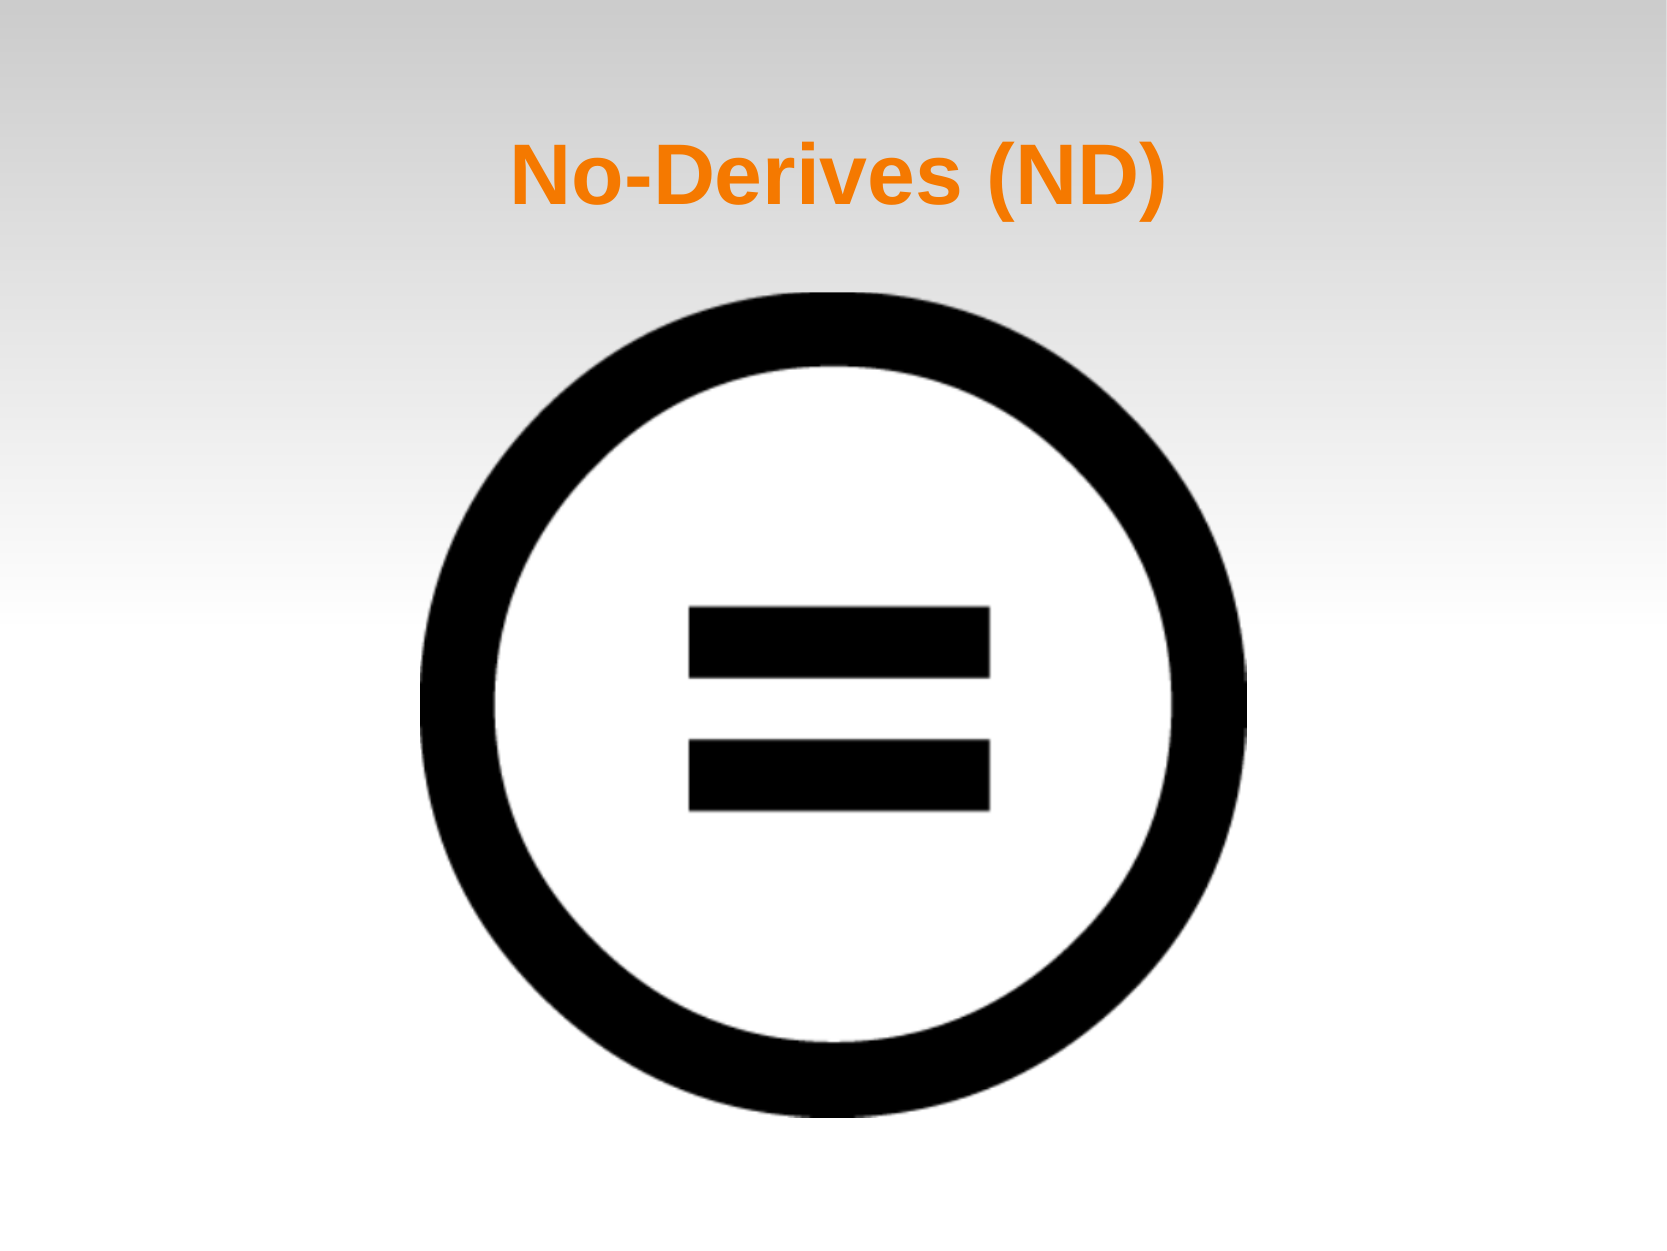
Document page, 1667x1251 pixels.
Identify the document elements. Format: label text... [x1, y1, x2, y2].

picture [0, 0, 1667, 1250]
title No-Derives (ND) [83, 51, 1596, 272]
